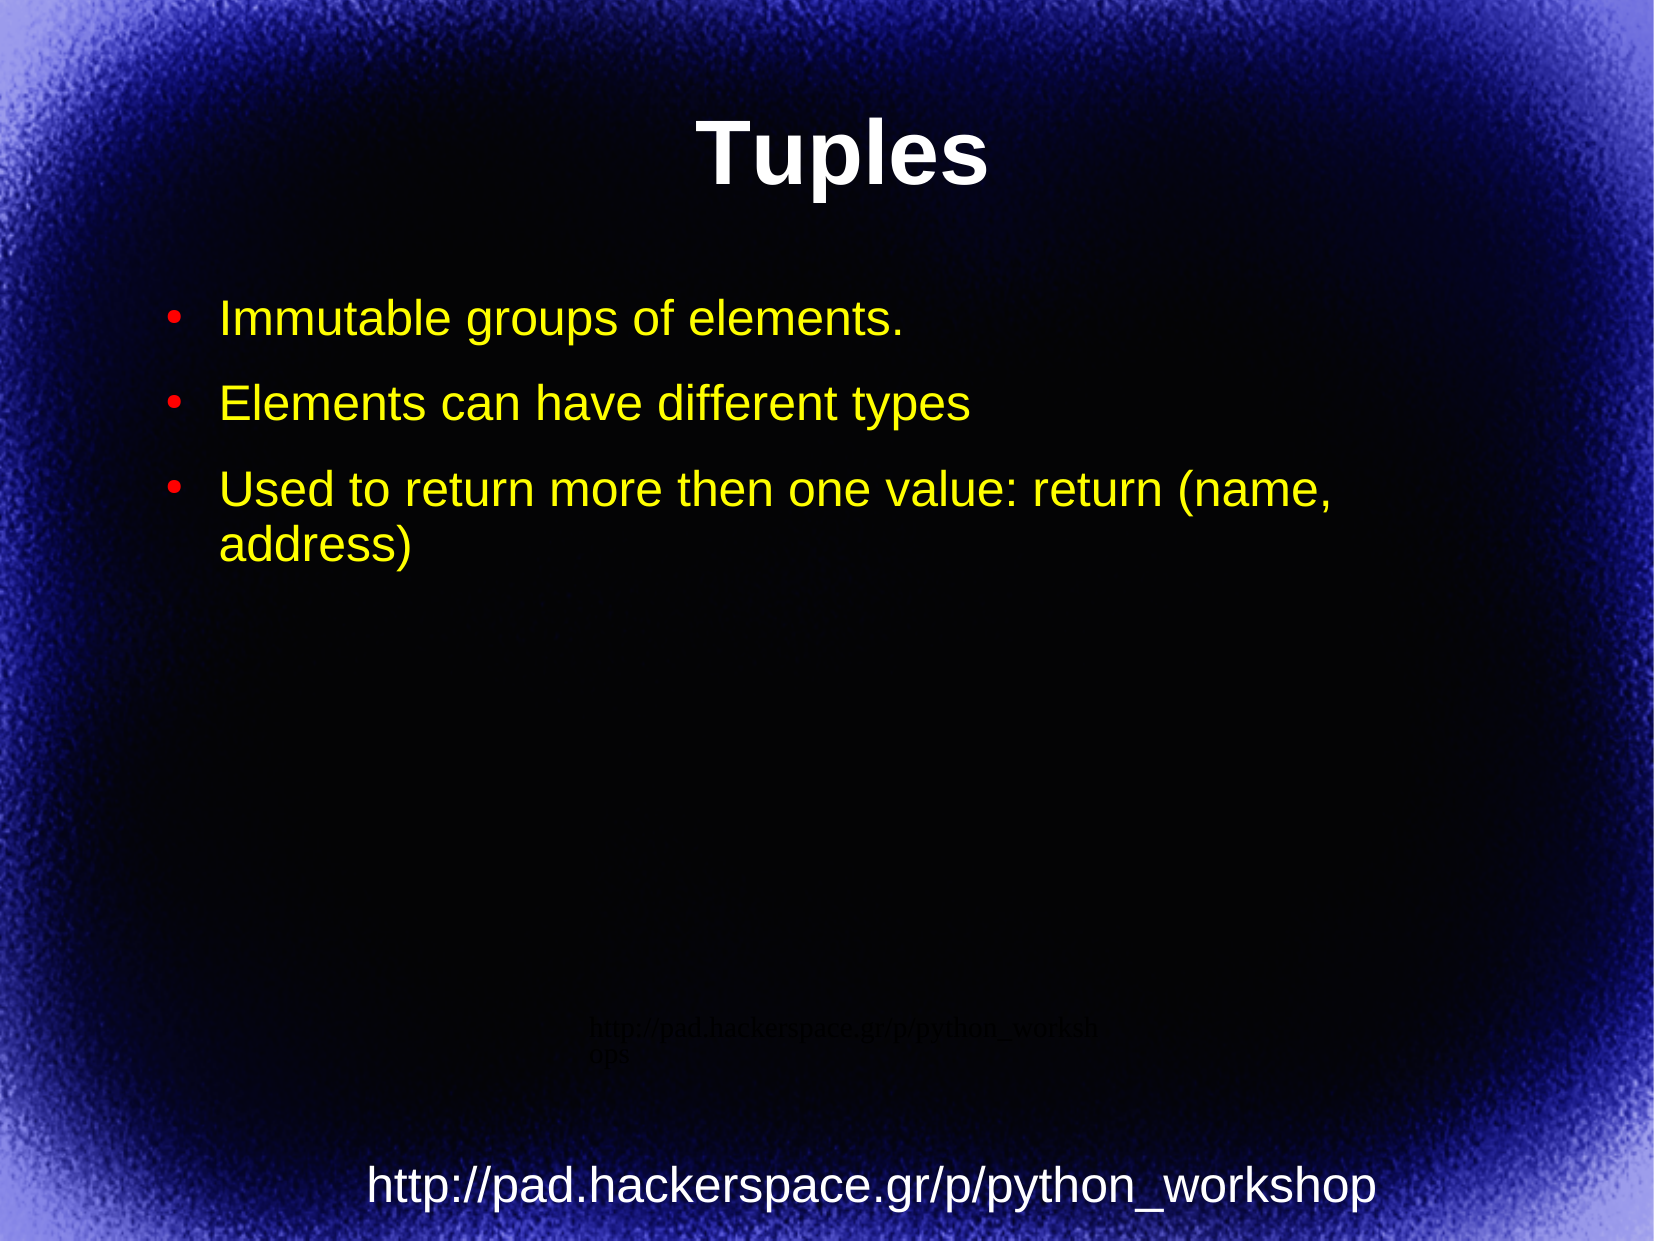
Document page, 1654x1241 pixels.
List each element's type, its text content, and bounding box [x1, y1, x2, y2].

title Tuples [147, 49, 1506, 257]
picture [0, 0, 1654, 1241]
list Immutable groups of elements. Elements can have different types Used to return more then one value: return (name, address) [147, 290, 1506, 1178]
text_box http://pad.hackerspace.gr/p/python_workshop [366, 1157, 1379, 1214]
